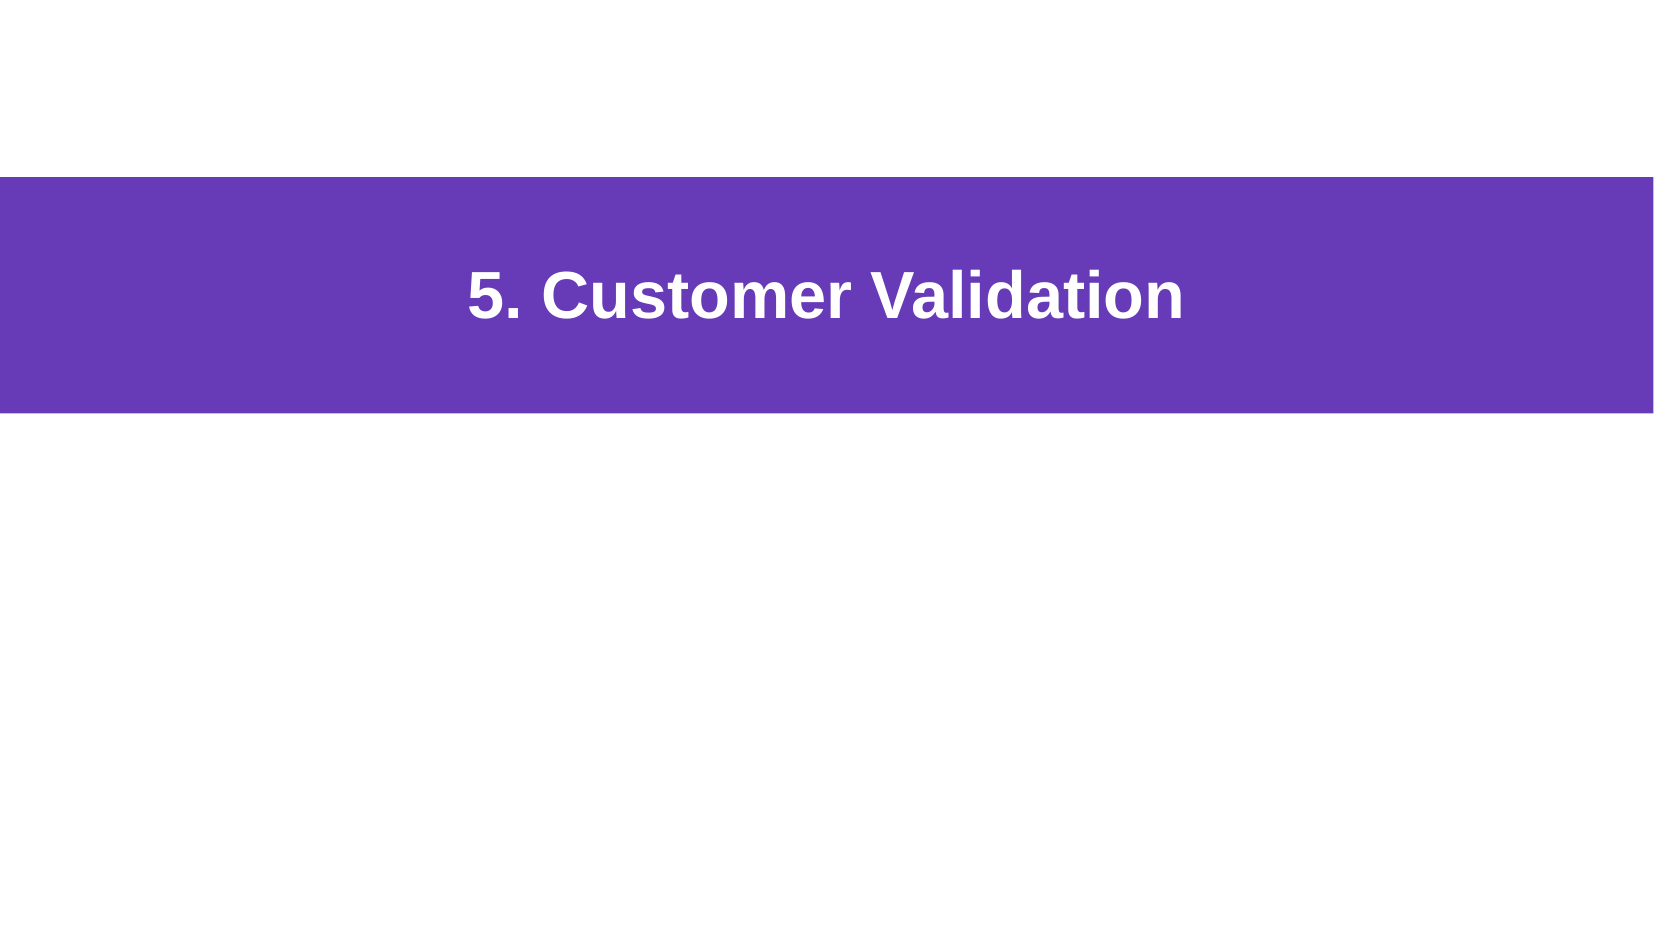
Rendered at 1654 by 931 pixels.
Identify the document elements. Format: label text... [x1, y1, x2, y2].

title 5. Customer Validation [0, 177, 1654, 414]
